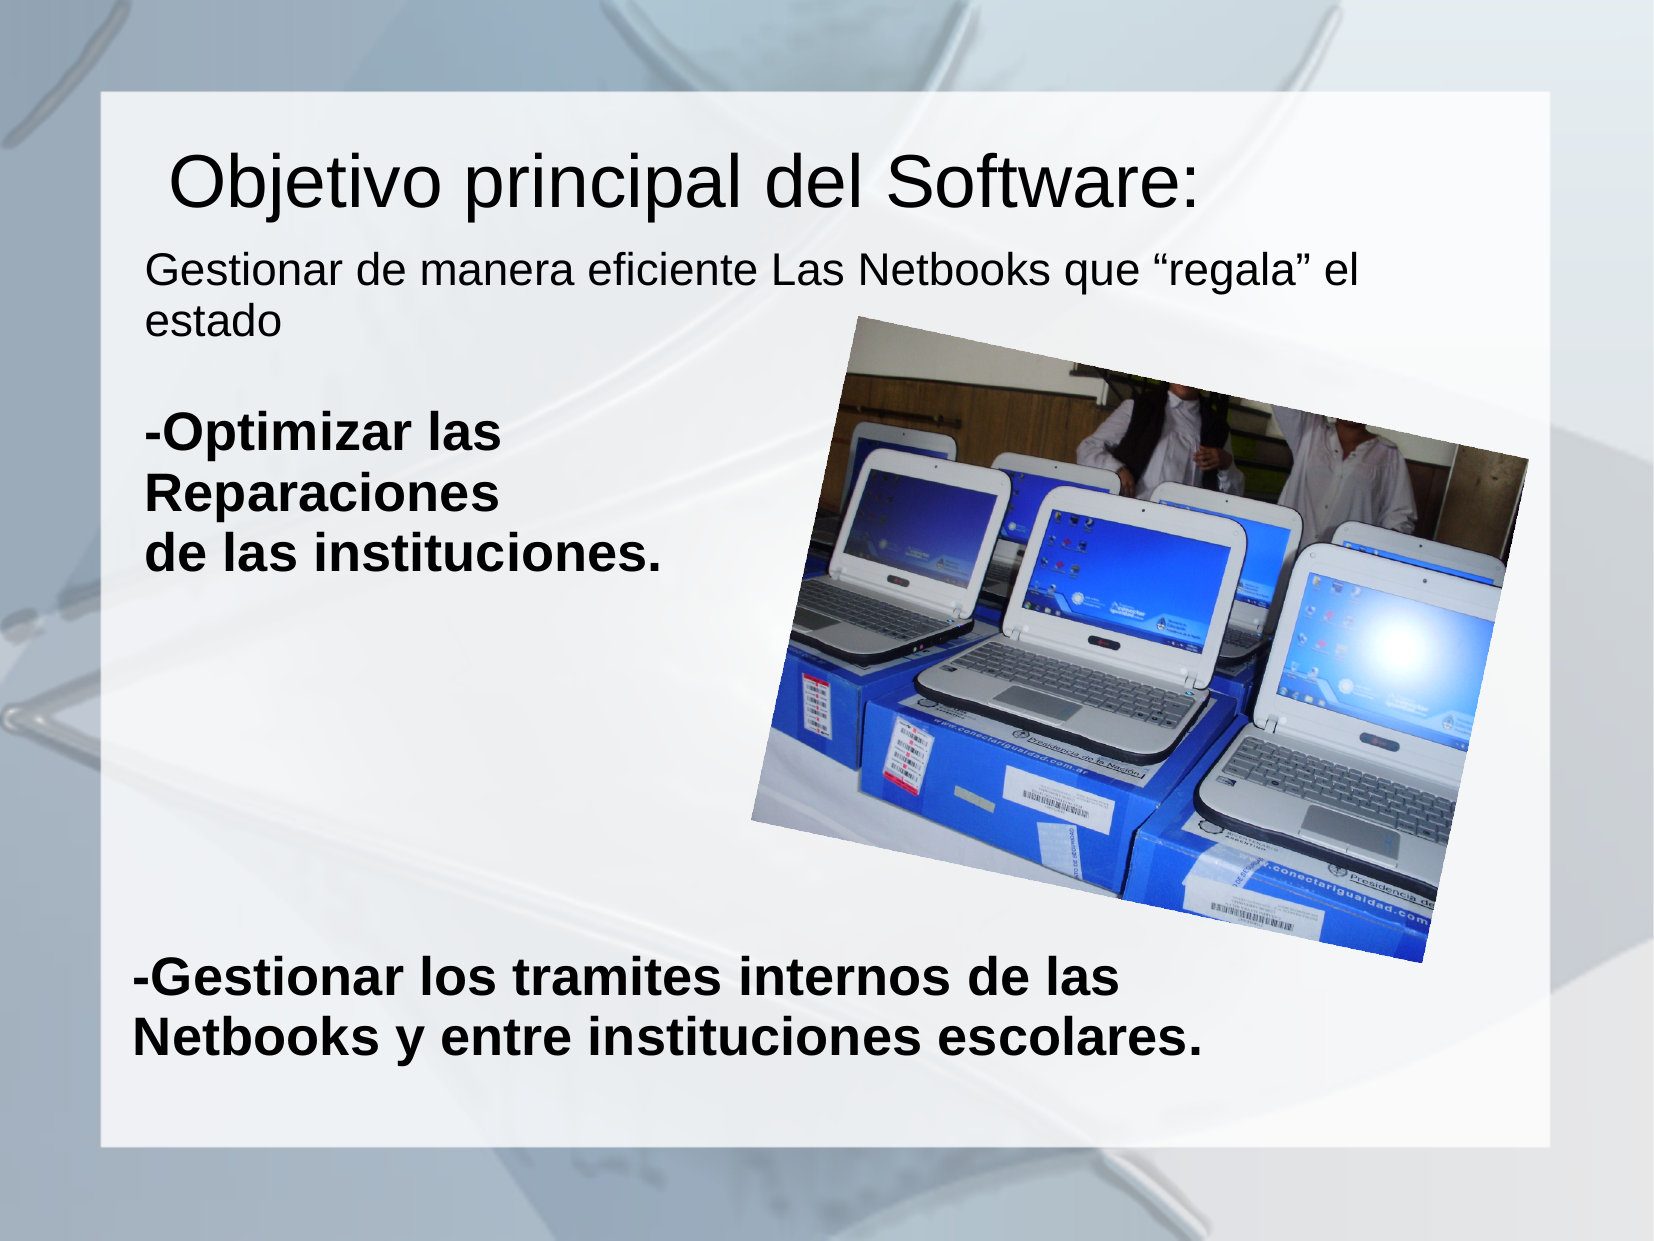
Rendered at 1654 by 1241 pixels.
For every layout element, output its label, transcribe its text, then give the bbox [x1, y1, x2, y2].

text_box Gestionar de manera eficiente Las Netbooks que “regala” el estado [129, 236, 1477, 354]
text_box Objetivo principal del Software: [153, 132, 1359, 231]
picture [0, 0, 1654, 1241]
text_box -Gestionar los tramites internos de las Netbooks y entre instituciones escolares. [118, 938, 1394, 1123]
text_box -Optimizar las Reparaciones de las instituciones. [129, 394, 792, 591]
